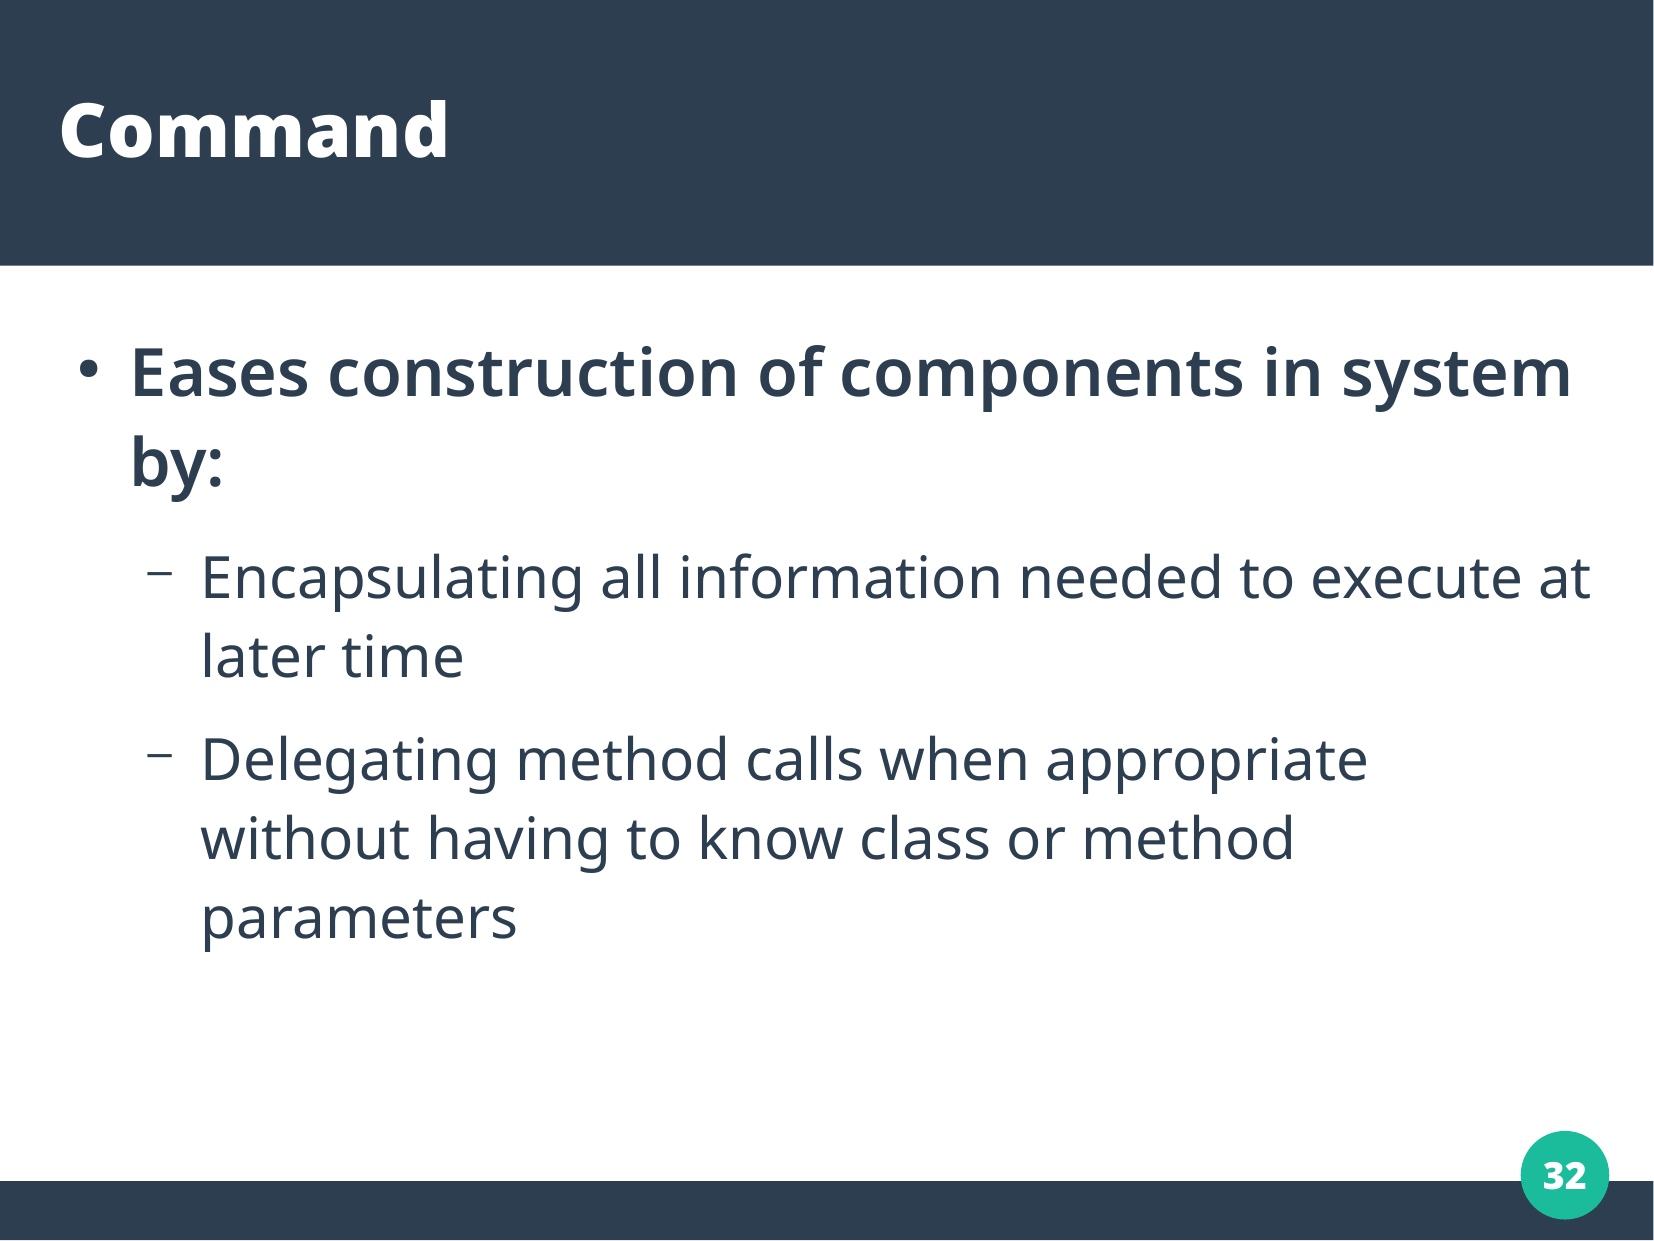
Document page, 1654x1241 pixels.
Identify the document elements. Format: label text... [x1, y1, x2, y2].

list Eases construction of components in system by: Encapsulating all information needed to execute at later time Delegating method calls when appropriate without having to know class or method parameters [59, 324, 1595, 1152]
title Command [59, 49, 1595, 207]
